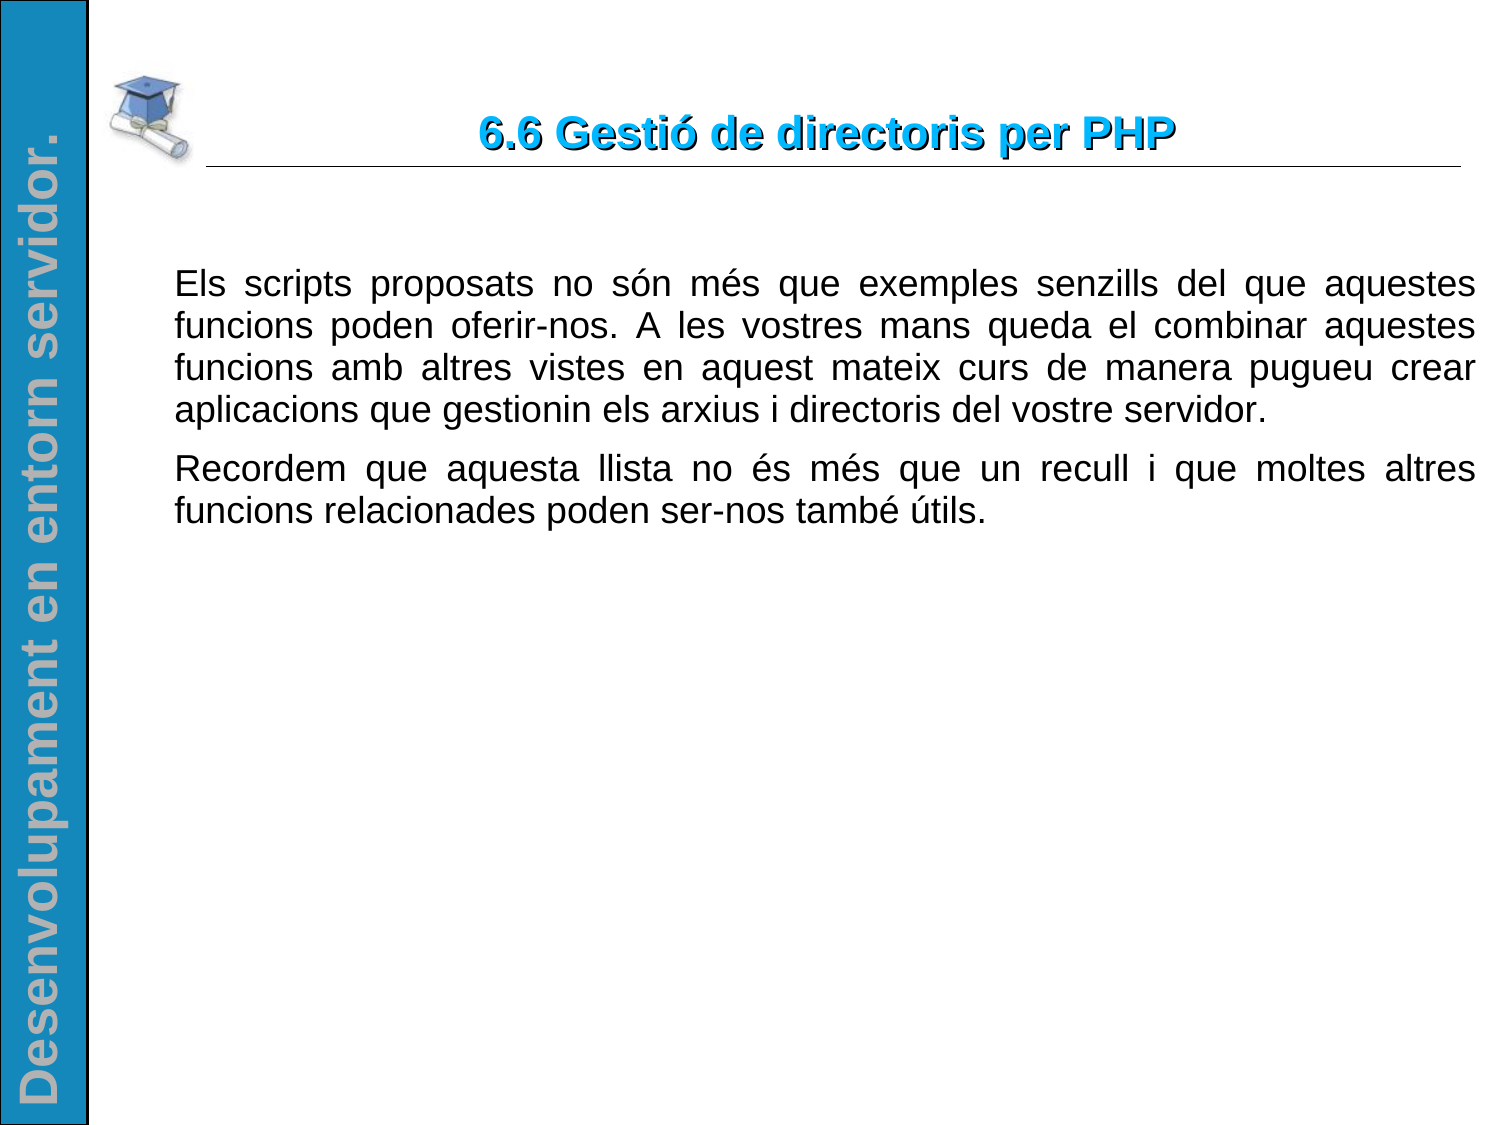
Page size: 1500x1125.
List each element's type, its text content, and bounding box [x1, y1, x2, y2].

picture [93, 61, 206, 174]
title 6.6 Gestió de directoris per PHP [206, 95, 1447, 170]
list Els scripts proposats no són més que exemples senzills del que aquestes funcions poden oferir-nos. A les vostres mans queda el combinar aquestes funcions amb altres vistes en aquest mateix curs de manera pugueu crear aplicacions que gestionin els arxius i directoris del vostre servidor. Recordem que aquesta llista no és més que un recull i que moltes altres funcions relacionades poden ser-nos també útils. [118, 262, 1477, 991]
